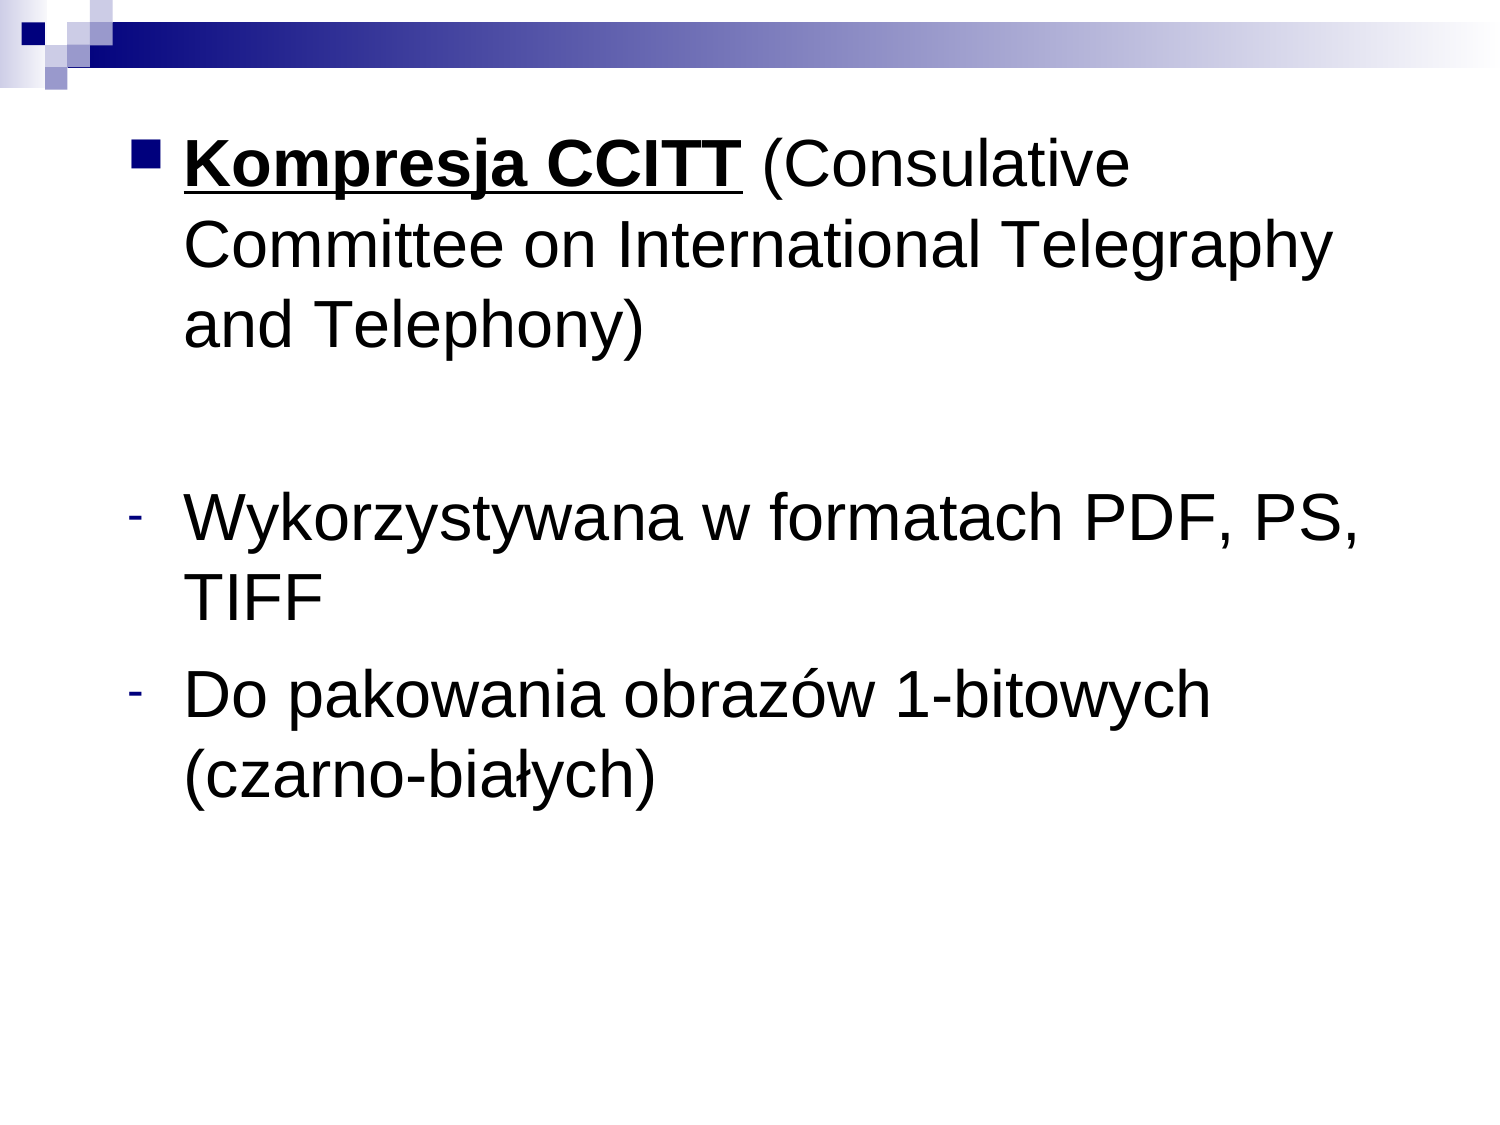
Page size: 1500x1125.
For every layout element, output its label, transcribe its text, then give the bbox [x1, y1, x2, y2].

list Kompresja CCITT (Consulative Committee on International Telegraphy and Telephony) Wykorzystywana w formatach PDF, PS, TIFF Do pakowania obrazów 1-bitowych (czarno-białych) [112, 112, 1388, 1000]
